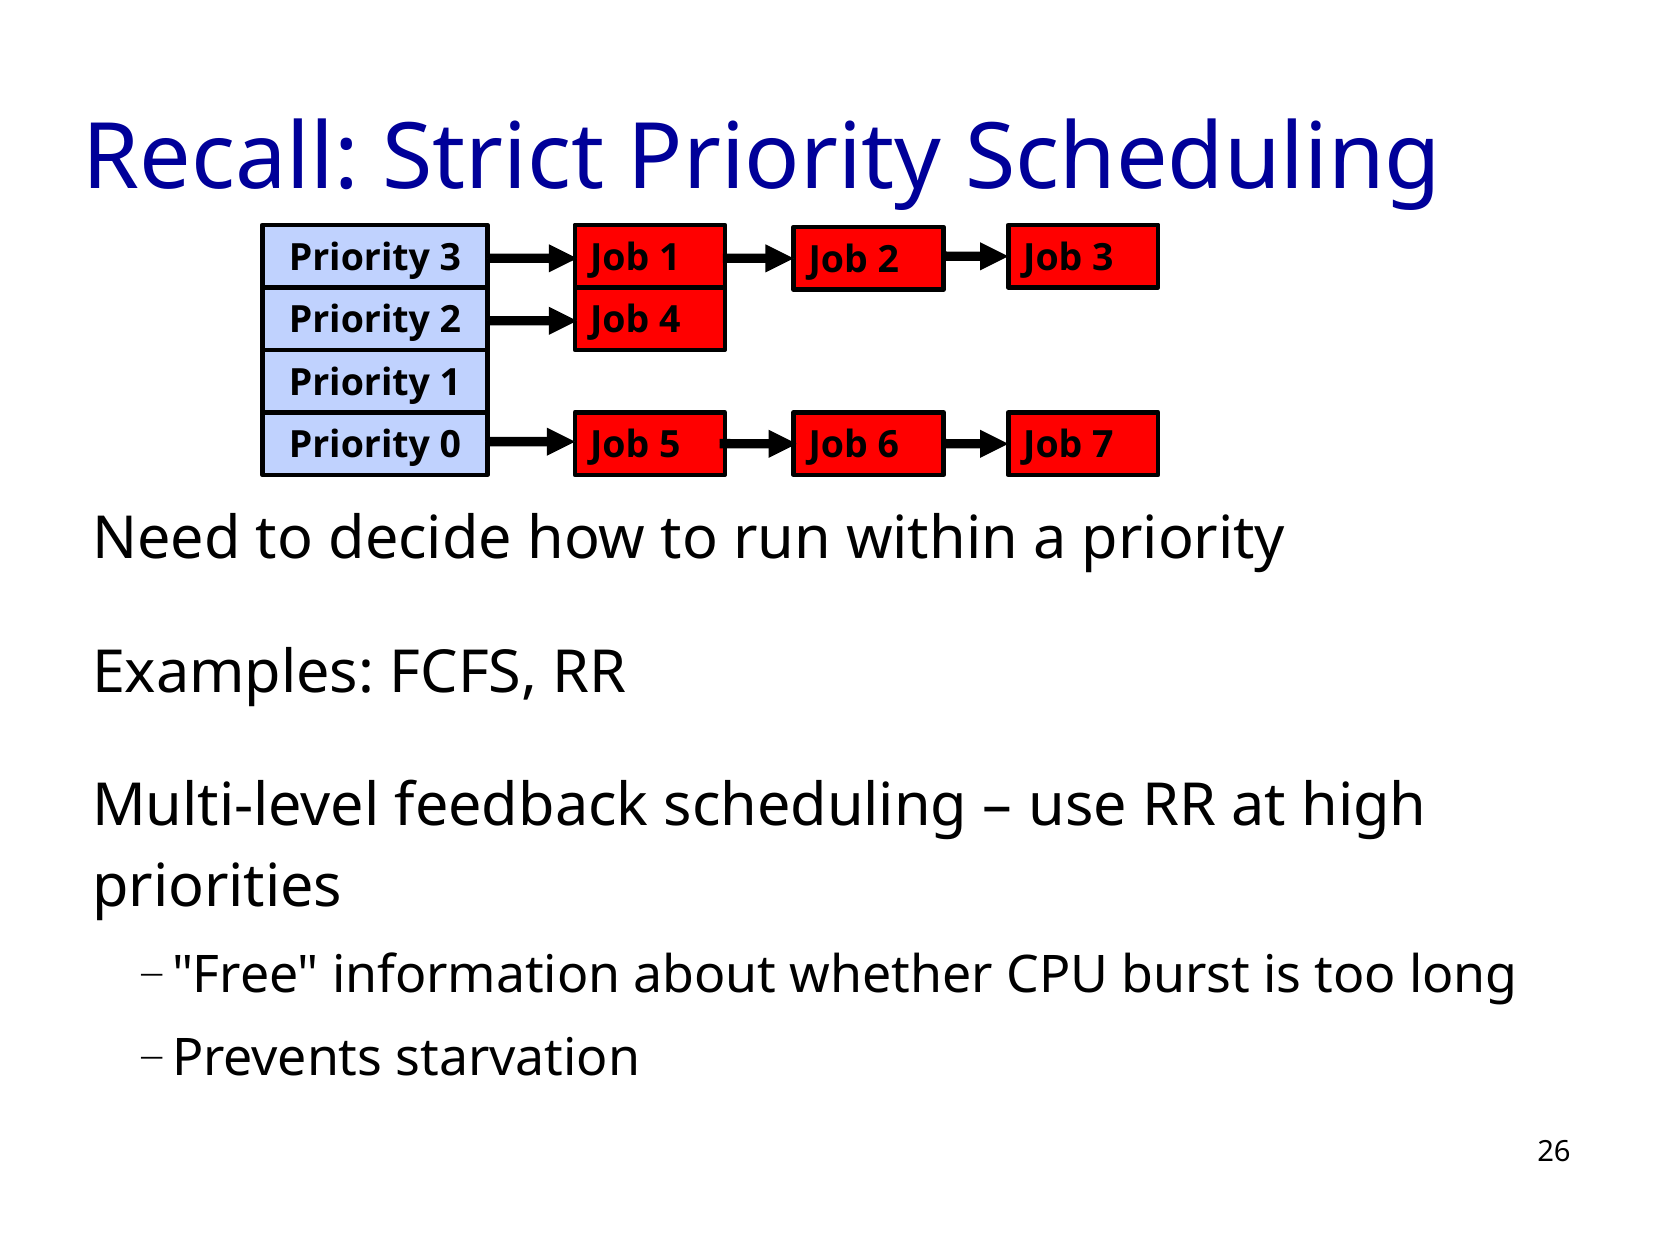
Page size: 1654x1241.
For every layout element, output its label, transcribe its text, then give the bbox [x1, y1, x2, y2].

title Recall: Strict Priority Scheduling [82, 49, 1571, 257]
text_box Priority 1 [262, 349, 488, 412]
list Need to decide how to run within a priority Examples: FCFS, RR Multi-level feedback scheduling – use RR at high priorities "Free" information about whether CPU burst is too long Prevents starvation [60, 495, 1571, 1096]
text_box Job 3 [1008, 224, 1159, 288]
text_box Priority 0 [262, 412, 488, 475]
text_box Job 5 [574, 412, 725, 475]
text_box Job 7 [1008, 412, 1159, 475]
text_box Priority 2 [262, 287, 488, 349]
text_box Job 4 [574, 287, 725, 350]
text_box Job 1 [574, 224, 725, 287]
text_box Priority 3 [262, 224, 488, 287]
text_box Job 2 [793, 227, 944, 290]
text_box Job 6 [793, 412, 944, 475]
